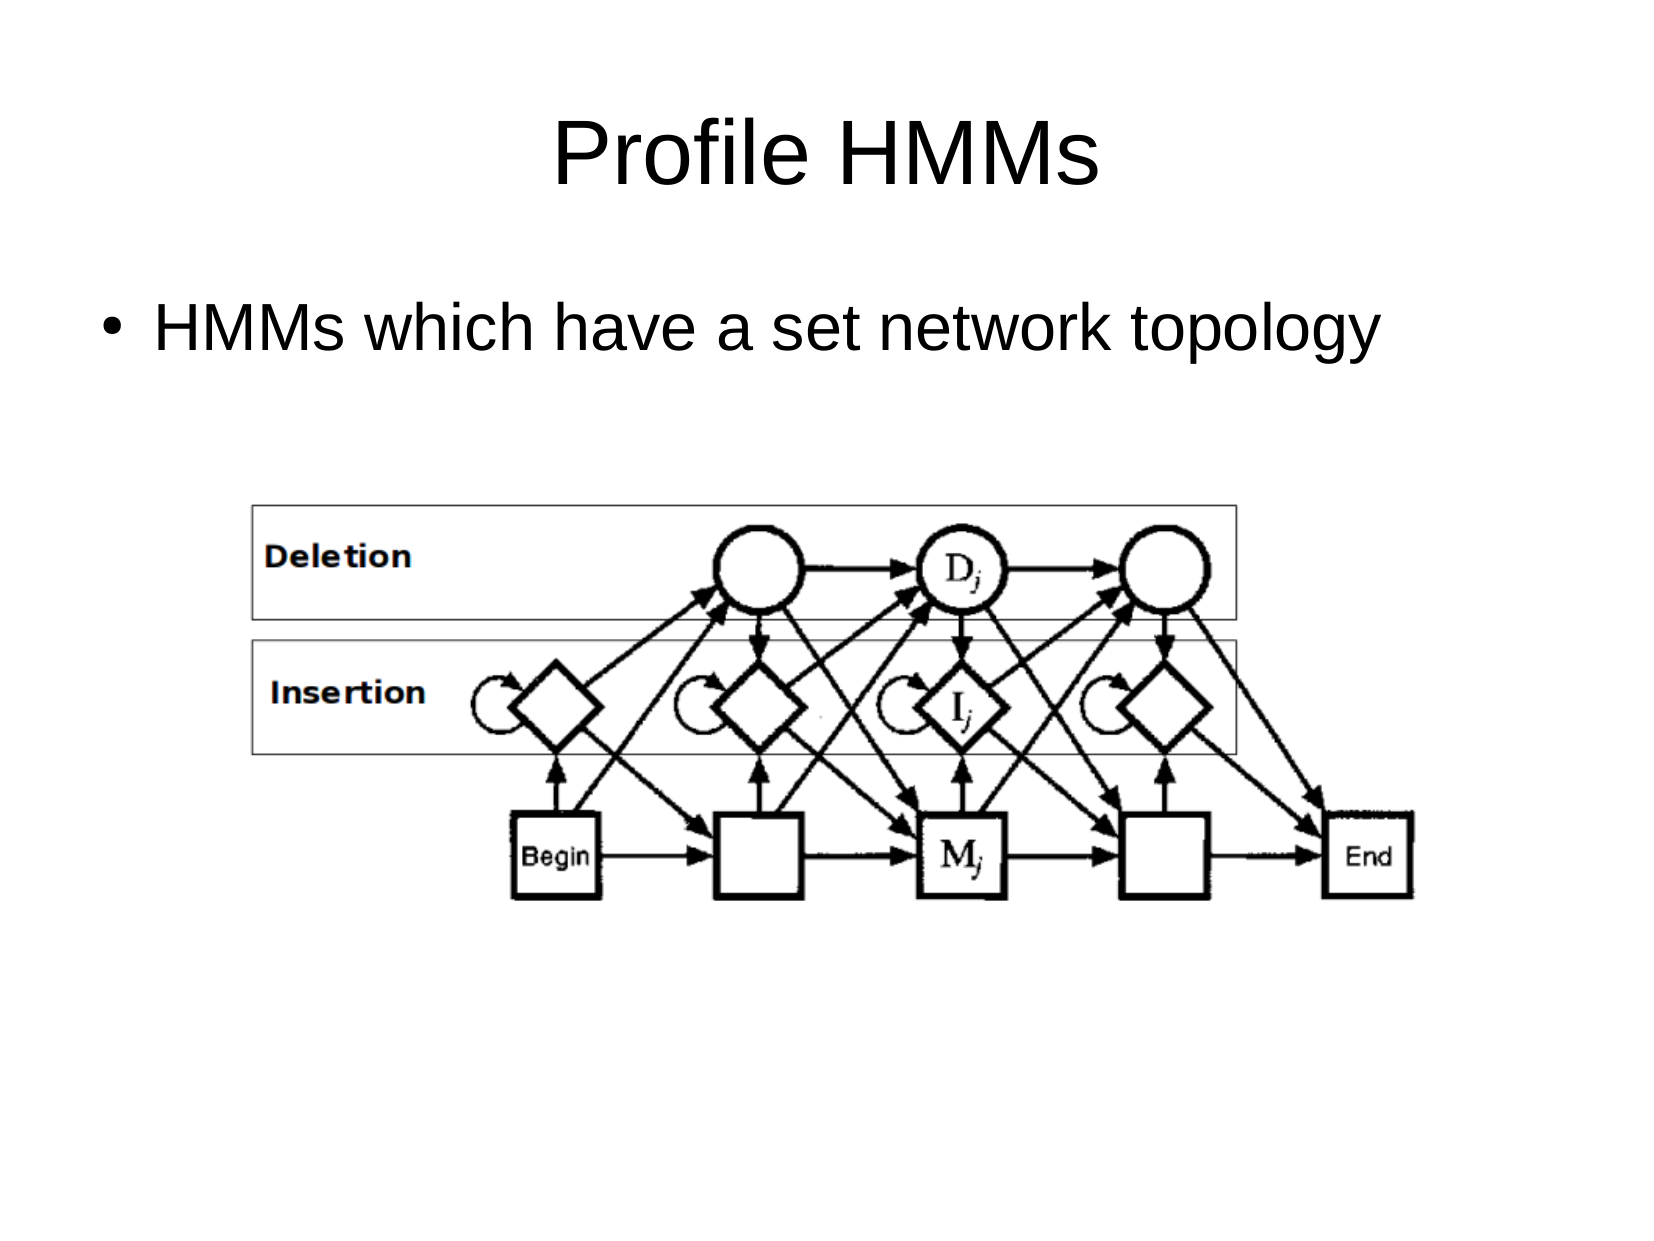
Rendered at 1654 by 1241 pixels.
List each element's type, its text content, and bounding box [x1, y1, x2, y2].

picture [238, 494, 1436, 973]
list HMMs which have a set network topology [82, 290, 1538, 1010]
title Profile HMMs [82, 49, 1571, 257]
